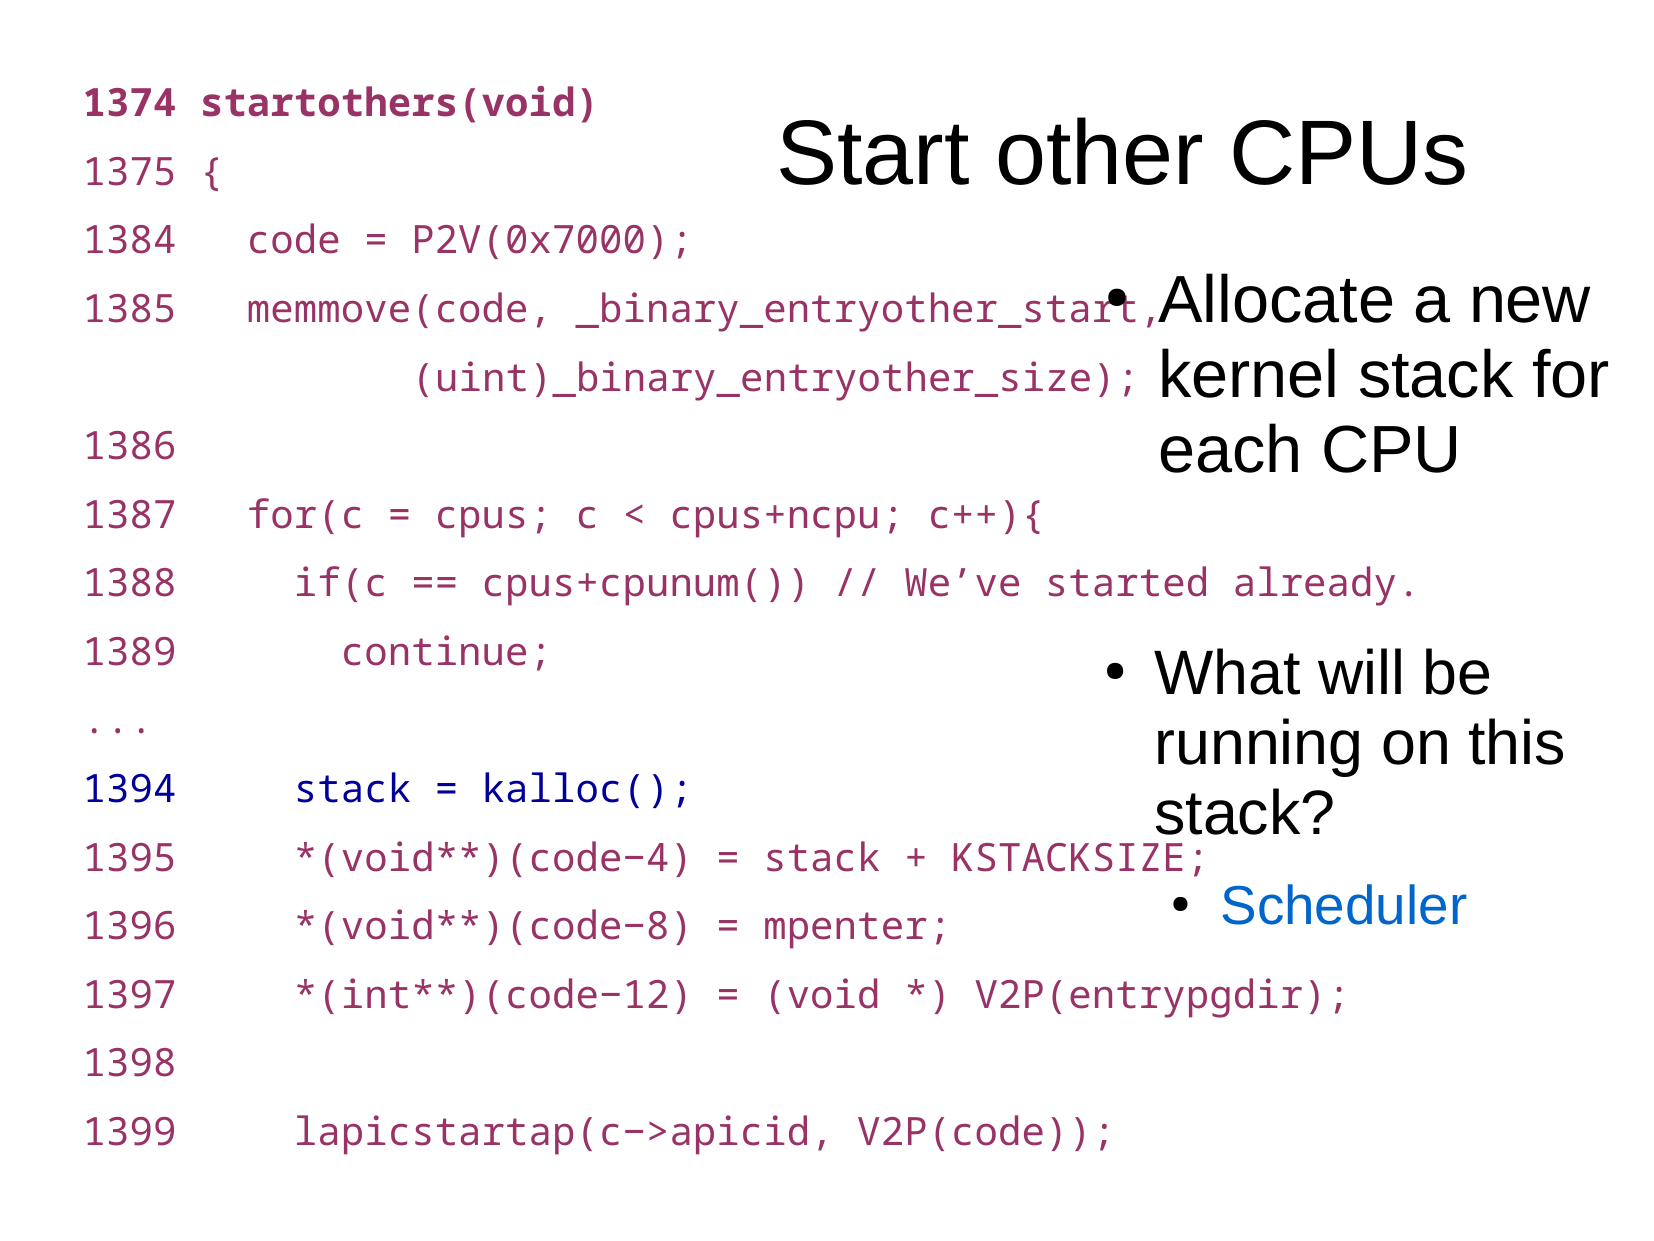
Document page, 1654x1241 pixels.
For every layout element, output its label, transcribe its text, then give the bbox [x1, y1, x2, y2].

list What will be running on this stack? Scheduler [1087, 637, 1613, 938]
list Allocate a new kernel stack for each CPU [1087, 262, 1613, 563]
title Start other CPUs [675, 49, 1571, 257]
list 1374 startothers(void) 1375 { 1384 code = P2V(0x7000); 1385 memmove(code, _binary_entryother_start, (uint)_binary_entryother_size); 1386 1387 for(c = cpus; c < cpus+ncpu; c++){ 1388 if(c == cpus+cpunum()) // We’ve started already. 1389 continue; ... 1394 stack = kalloc(); 1395 *(void**)(code−4) = stack + KSTACKSIZE; 1396 *(void**)(code−8) = mpenter; 1397 *(int**)(code−12) = (void *) V2P(entrypgdir); 1398 1399 lapicstartap(c−>apicid, V2P(code)); [82, 75, 1571, 1163]
